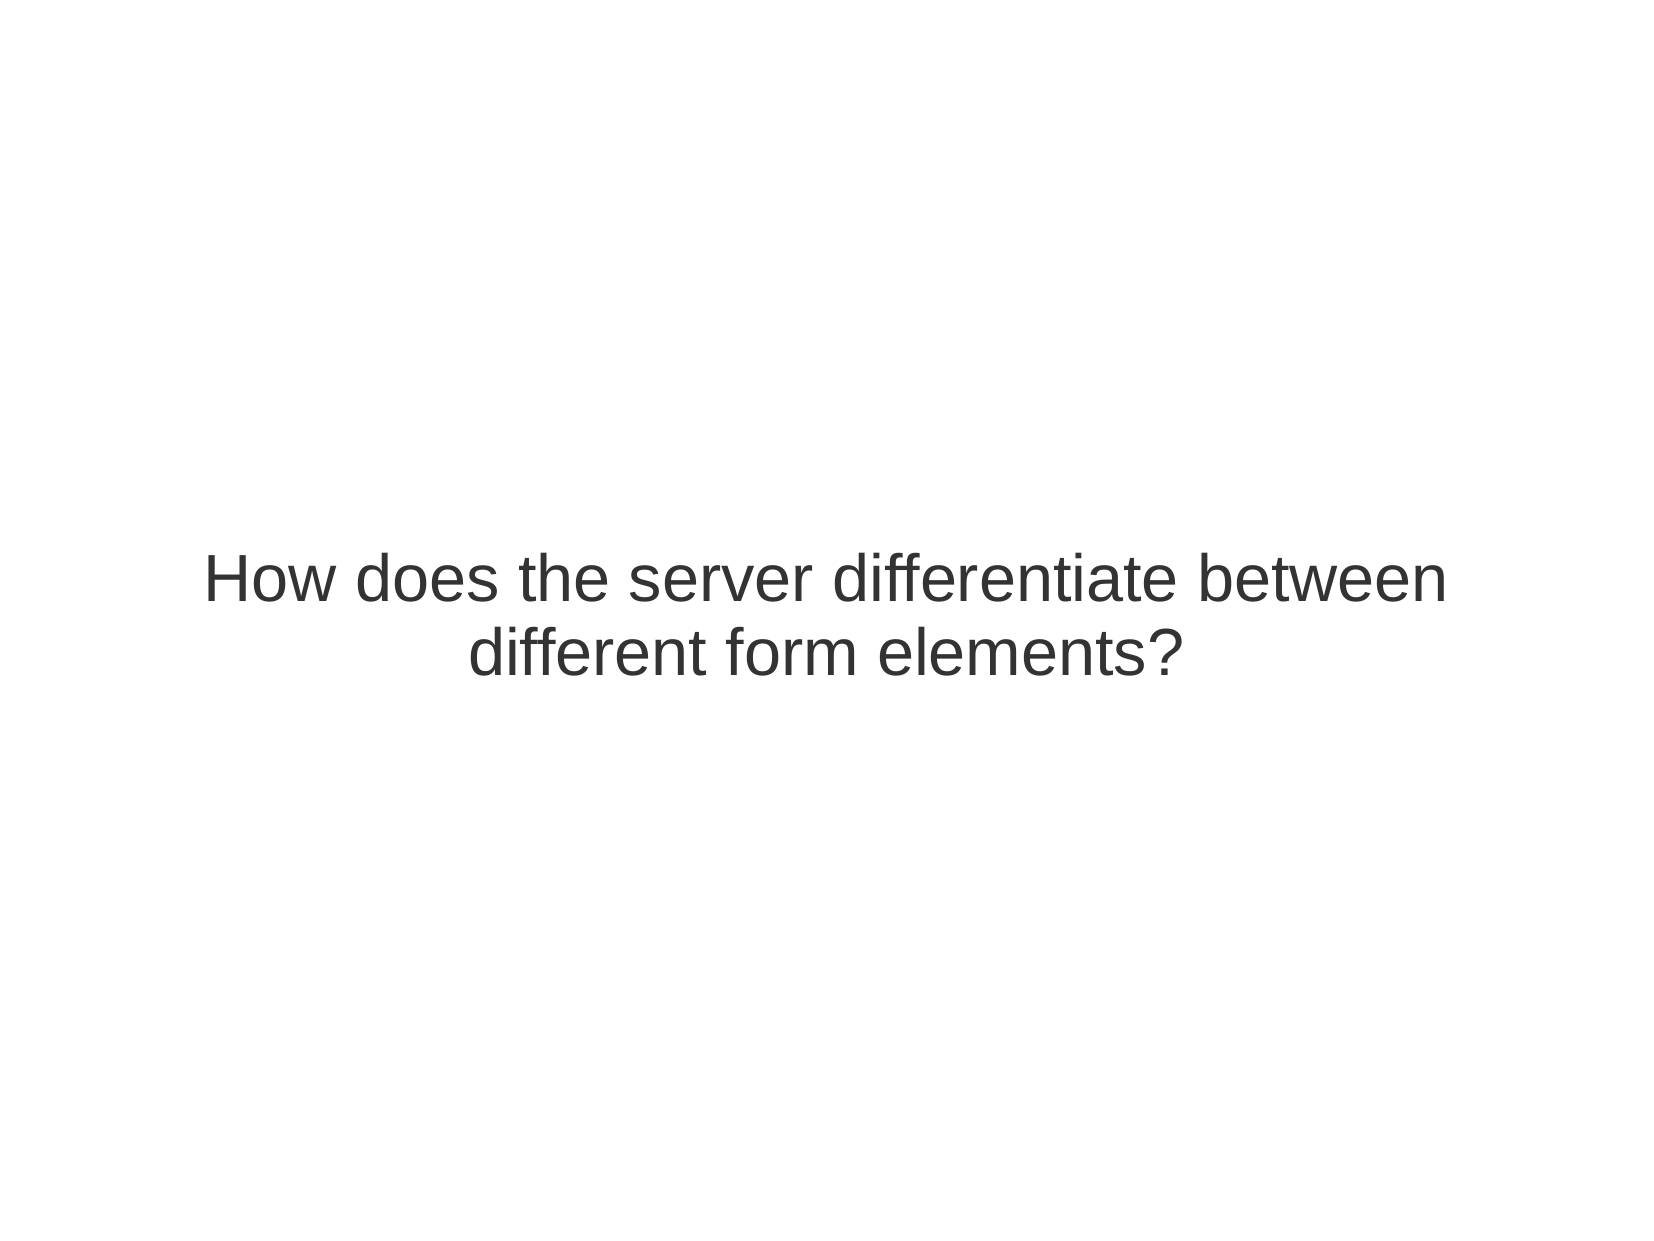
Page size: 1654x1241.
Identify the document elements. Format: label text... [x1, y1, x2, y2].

subtitle How does the server differentiate between different form elements? [82, 49, 1571, 1182]
